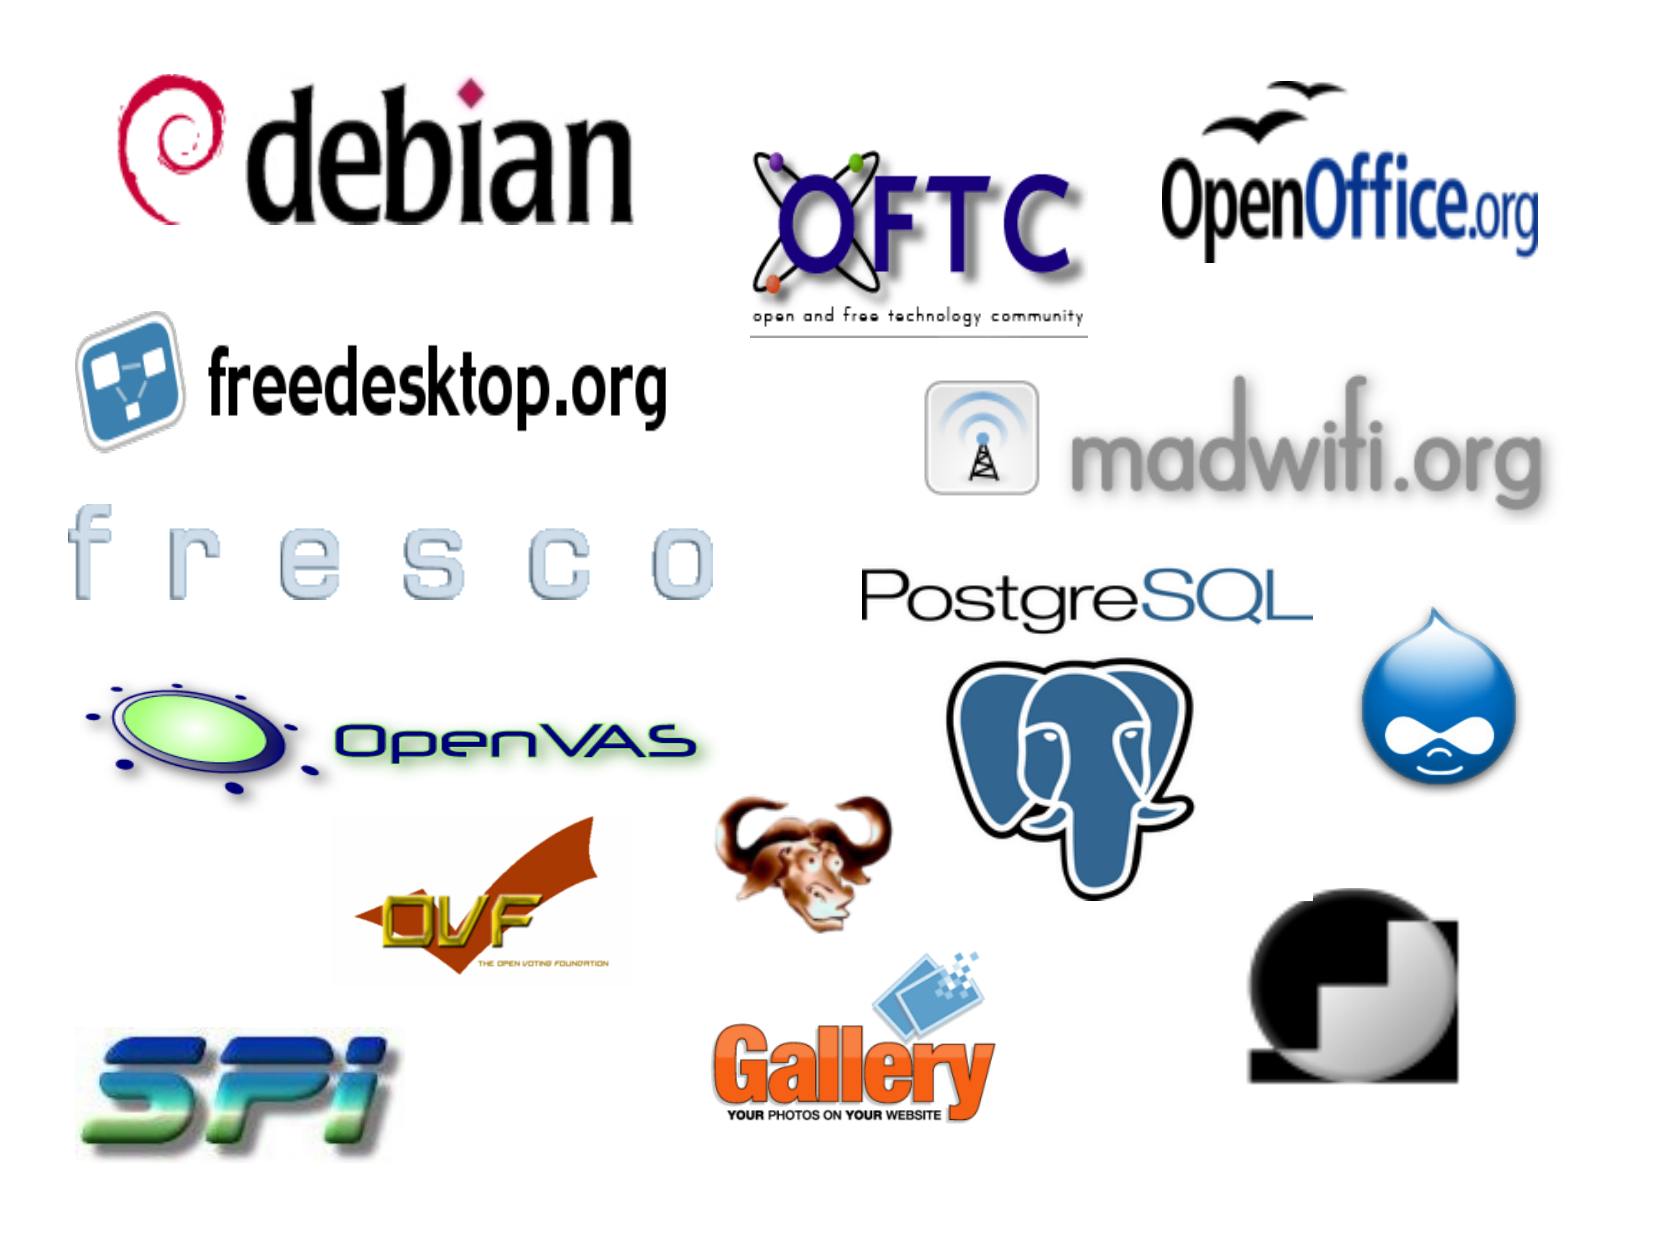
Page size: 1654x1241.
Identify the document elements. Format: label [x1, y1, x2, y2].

picture [68, 504, 713, 601]
picture [1350, 599, 1528, 798]
picture [75, 311, 676, 462]
picture [1162, 81, 1538, 263]
picture [75, 1027, 405, 1163]
picture [75, 562, 1463, 1153]
picture [750, 149, 1088, 338]
picture [900, 352, 1567, 526]
picture [112, 74, 638, 226]
